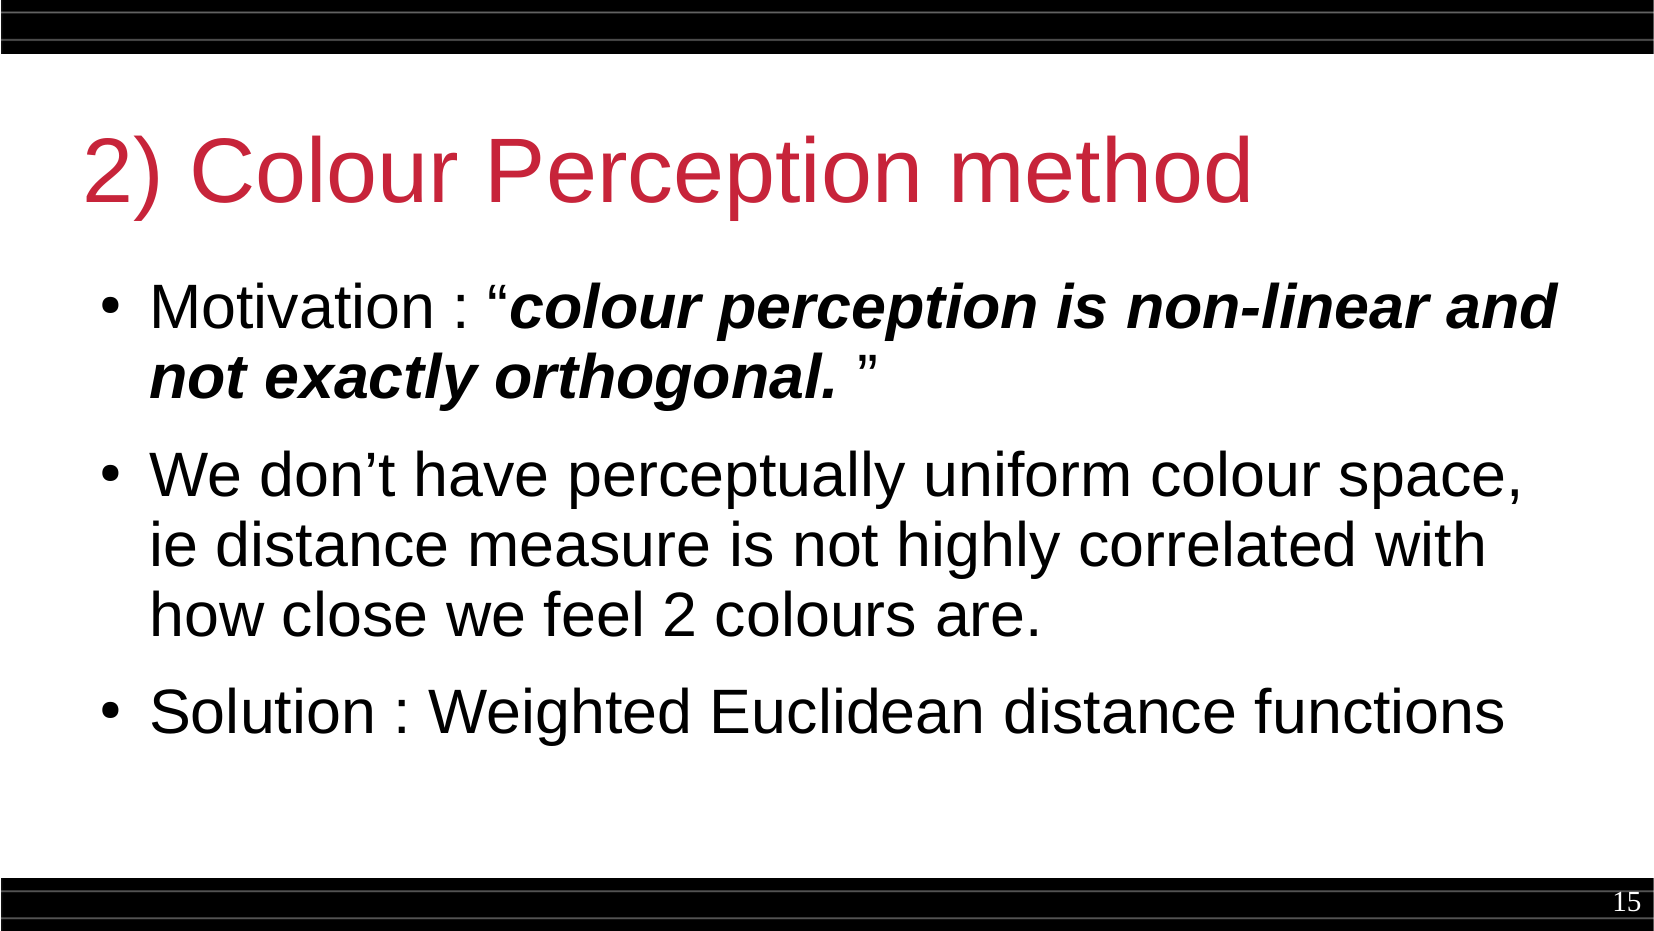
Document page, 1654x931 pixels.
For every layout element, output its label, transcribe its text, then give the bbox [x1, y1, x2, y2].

picture [1, 0, 1654, 54]
list Motivation : “colour perception is non-linear and not exactly orthogonal. ” We don’t have perceptually uniform colour space, ie distance measure is not highly correlated with how close we feel 2 colours are. Solution : Weighted Euclidean distance functions [82, 271, 1571, 758]
title 2) Colour Perception method [82, 92, 1571, 249]
picture [1, 878, 1654, 931]
